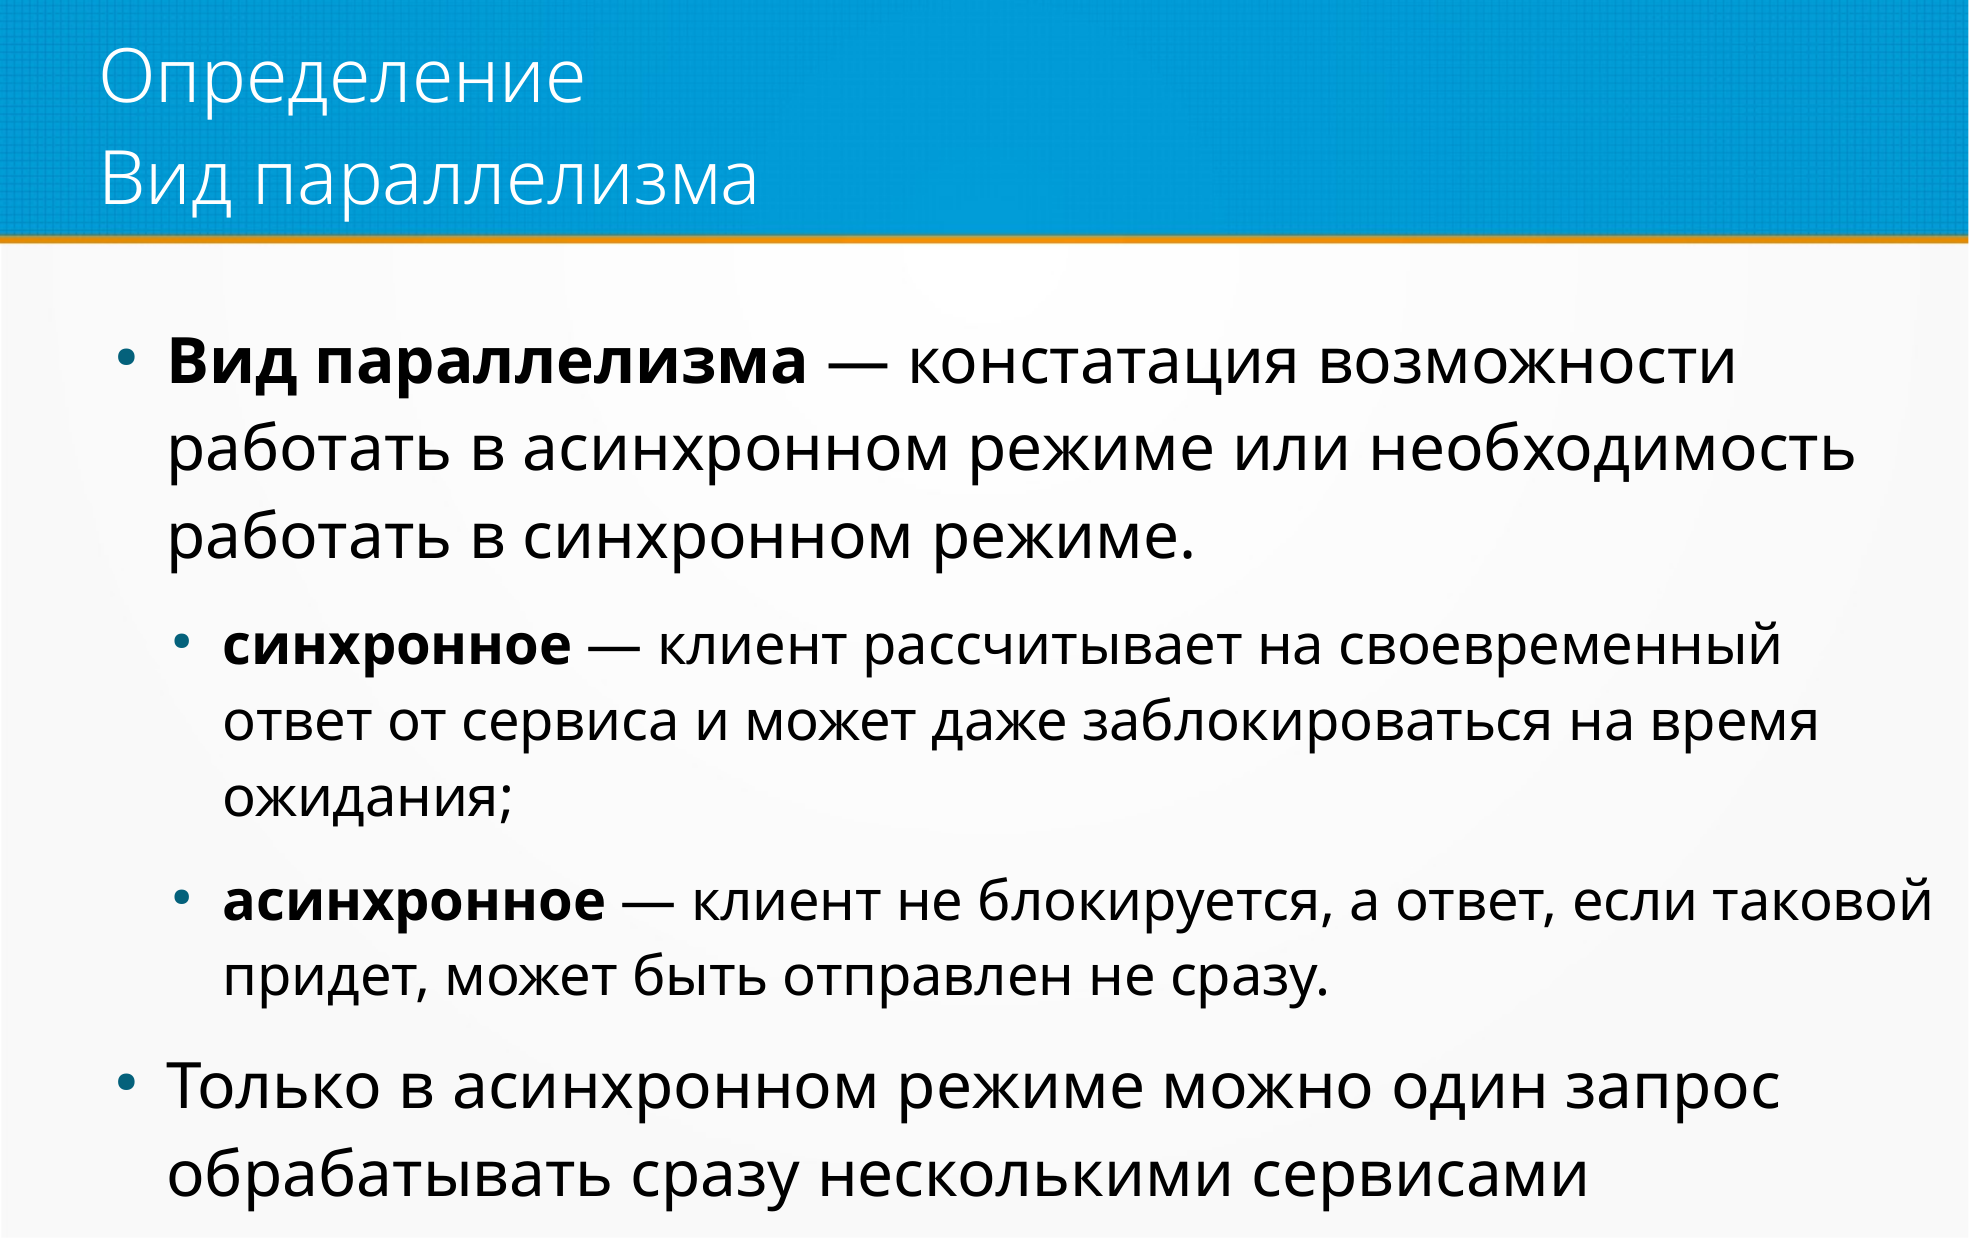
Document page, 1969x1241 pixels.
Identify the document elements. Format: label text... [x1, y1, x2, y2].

title Определение Вид параллелизма [98, 19, 1870, 227]
list Вид параллелизма — констатация возможности работать в асинхронном режиме или необходимость работать в синхронном режиме. синхронное — клиент рассчитывает на своевременный ответ от сервиса и может даже заблокироваться на время ожидания; асинхронное — клиент не блокируется, а ответ, если таковой придет, может быть отправлен не сразу. Только в асинхронном режиме можно один запрос обрабатывать сразу несколькими сервисами [98, 315, 1938, 1217]
picture [0, 233, 1969, 1241]
